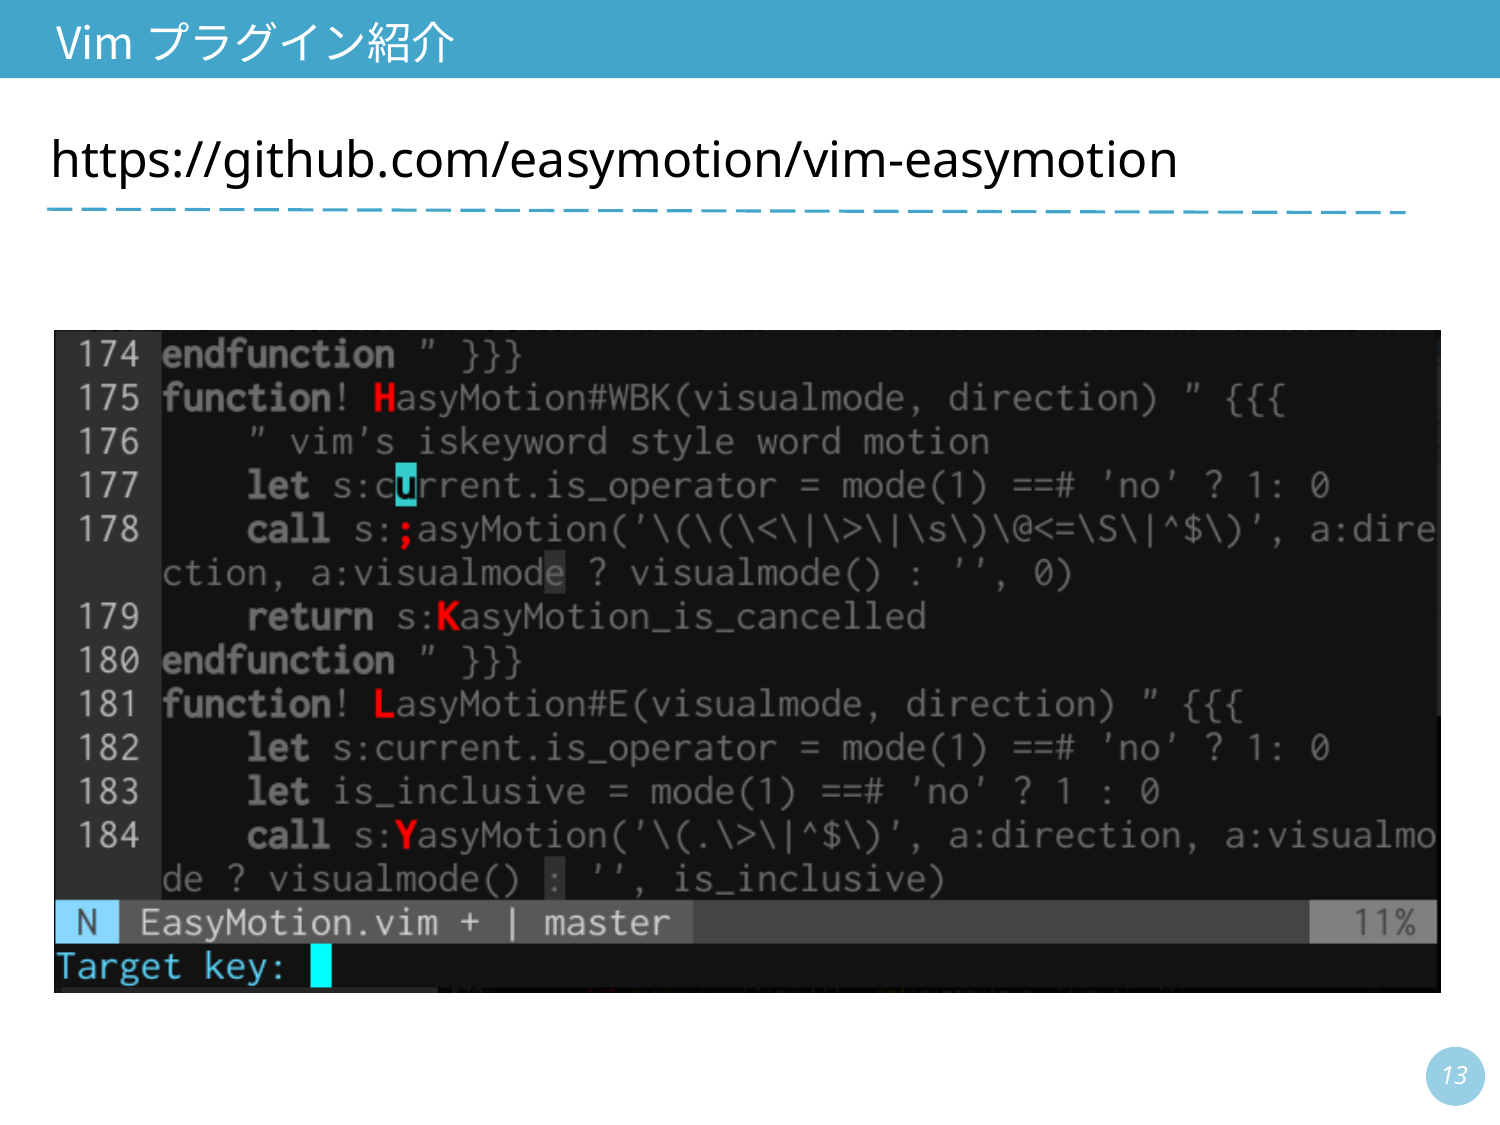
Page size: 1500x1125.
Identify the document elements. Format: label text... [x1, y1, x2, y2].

slide_number <number> [1424, 1046, 1484, 1107]
picture [54, 330, 1441, 993]
title Vim プラグイン紹介 [41, 7, 1392, 76]
text_box https://github.com/easymotion/vim-easymotion [35, 119, 1489, 203]
